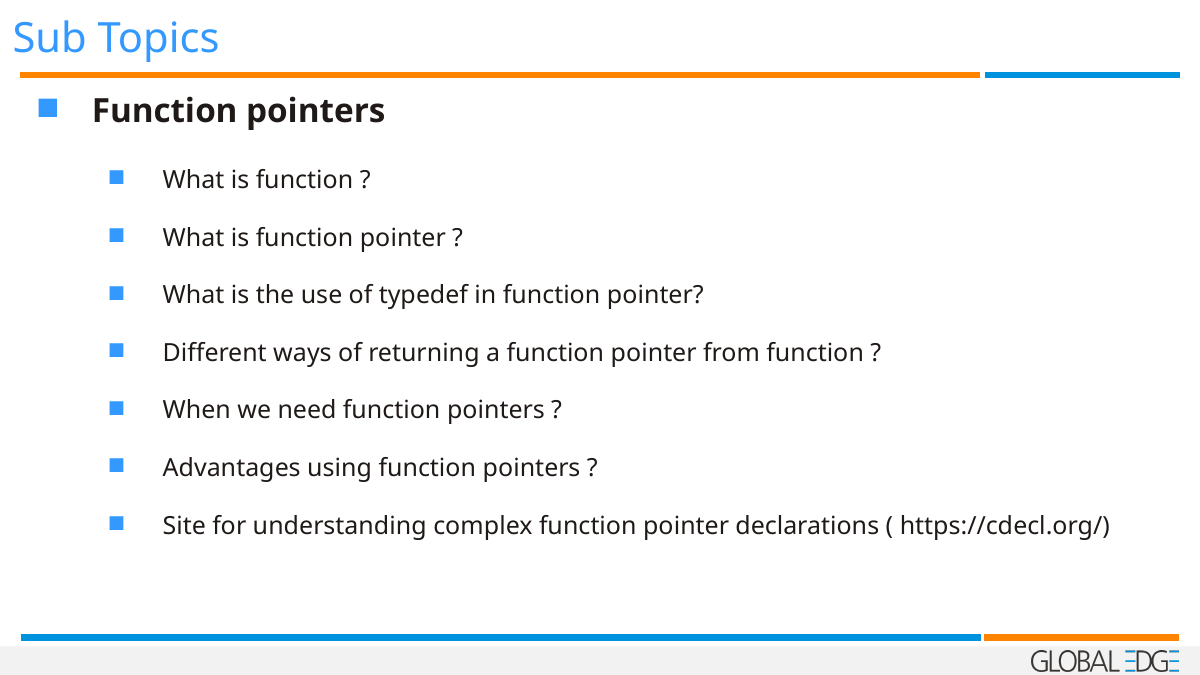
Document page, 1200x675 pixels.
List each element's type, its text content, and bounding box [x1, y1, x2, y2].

list Function pointers What is function ? What is function pointer ? What is the use of typedef in function pointer? Different ways of returning a function pointer from function ? When we need function pointers ? Advantages using function pointers ? Site for understanding complex function pointer declarations ( https://cdecl.org/) [21, 86, 1170, 615]
title Sub Topics [12, 9, 1088, 63]
picture [1031, 650, 1179, 672]
